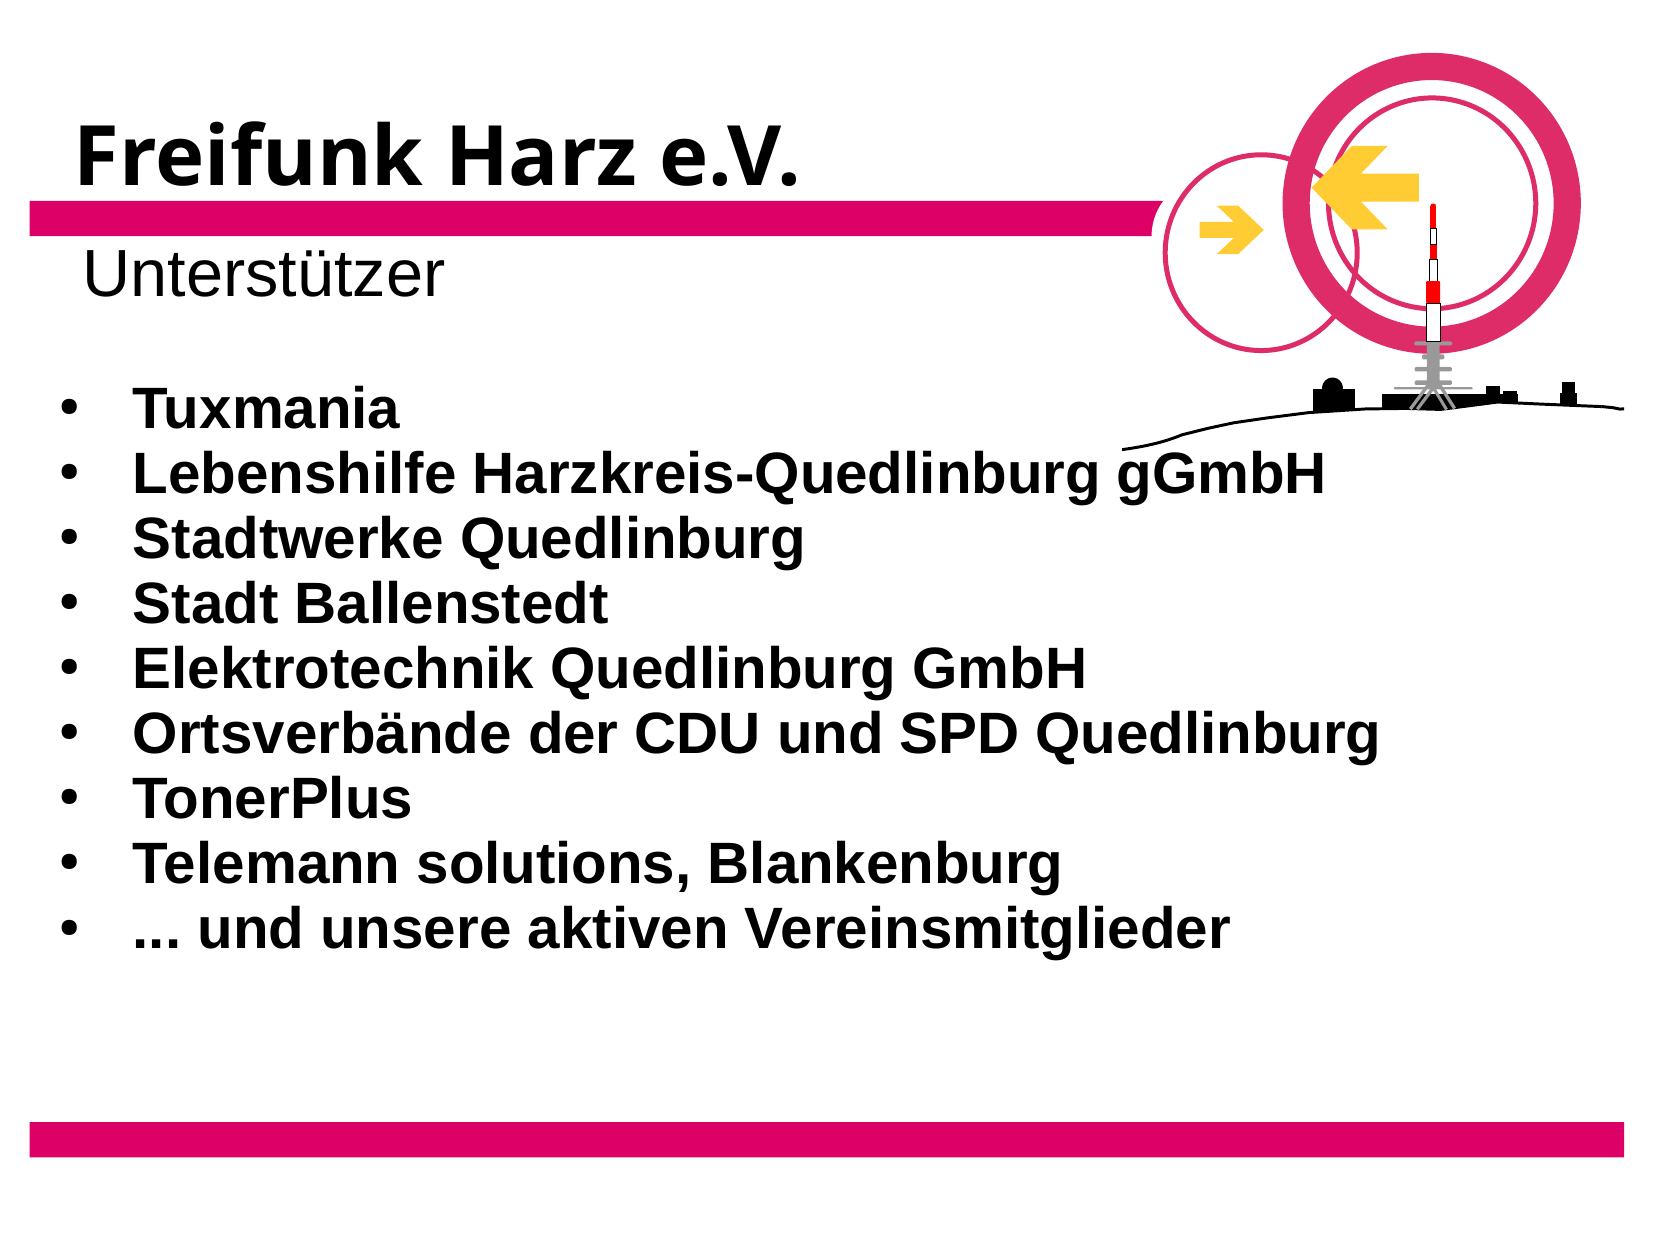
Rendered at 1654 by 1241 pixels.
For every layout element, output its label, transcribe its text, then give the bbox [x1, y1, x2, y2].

subtitle Unterstützer Tuxmania Lebenshilfe Harzkreis-Quedlinburg gGmbH Stadtwerke Quedlinburg Stadt Ballenstedt Elektrotechnik Quedlinburg GmbH Ortsverbände der CDU und SPD Quedlinburg TonerPlus Telemann solutions, Blankenburg ... und unsere aktiven Vereinsmitglieder [59, 236, 1571, 1101]
